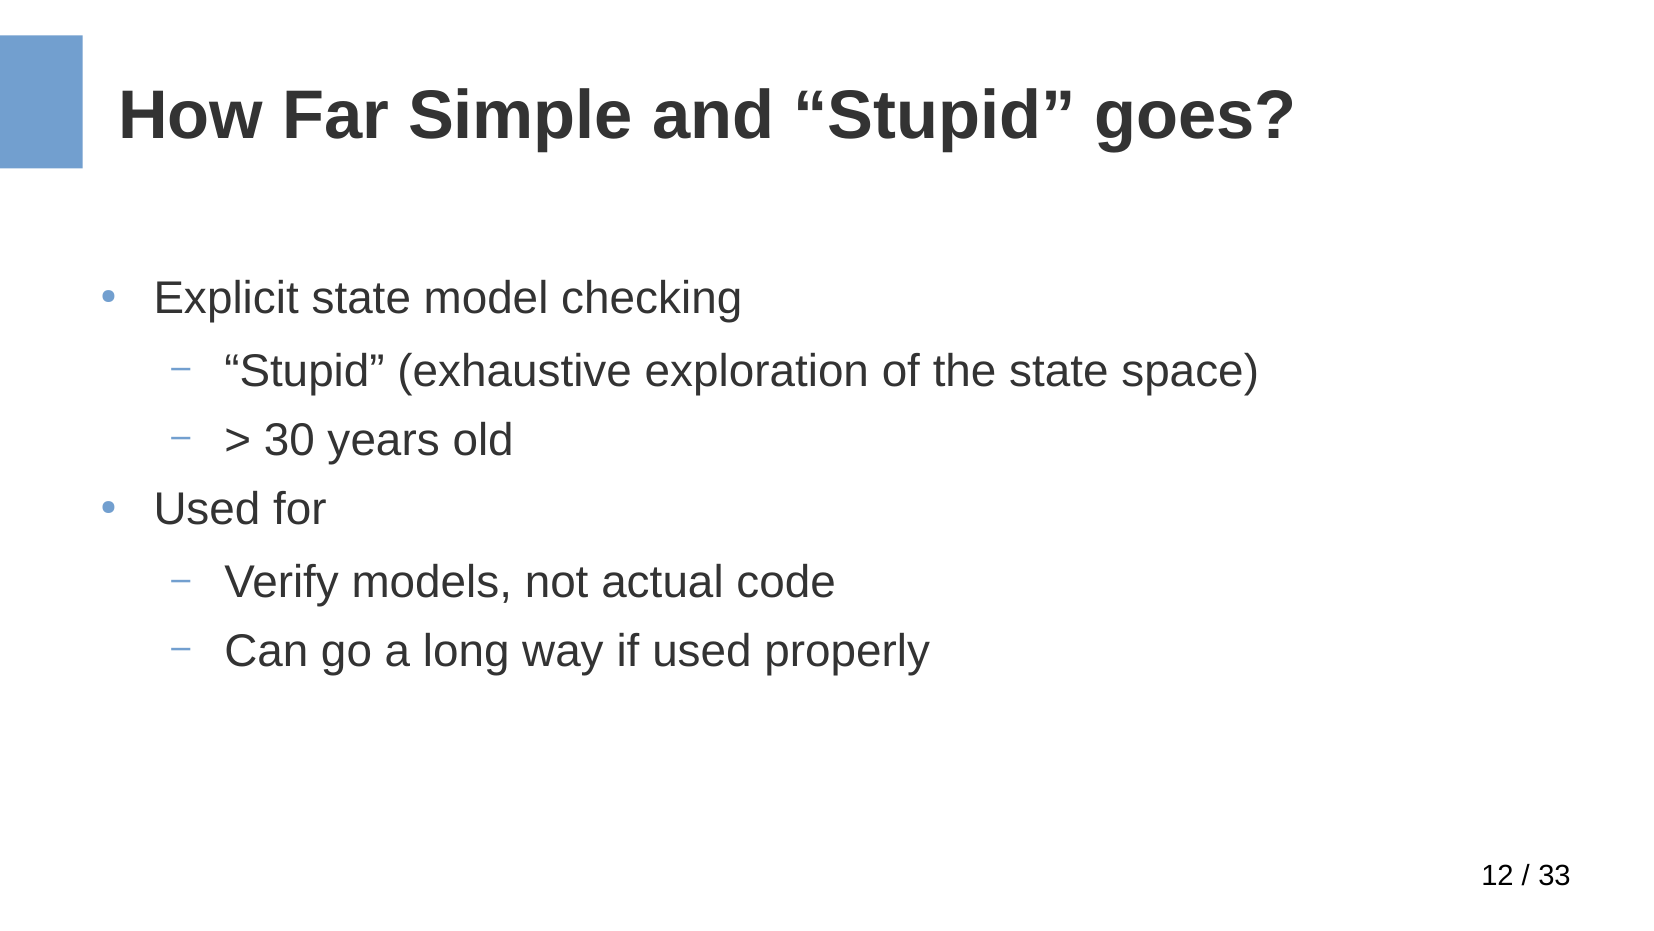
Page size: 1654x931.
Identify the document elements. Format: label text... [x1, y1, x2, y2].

title How Far Simple and “Stupid” goes? [118, 37, 1571, 193]
list Explicit state model checking “Stupid” (exhaustive exploration of the state space) > 30 years old Used for Verify models, not actual code Can go a long way if used properly [82, 271, 1571, 758]
